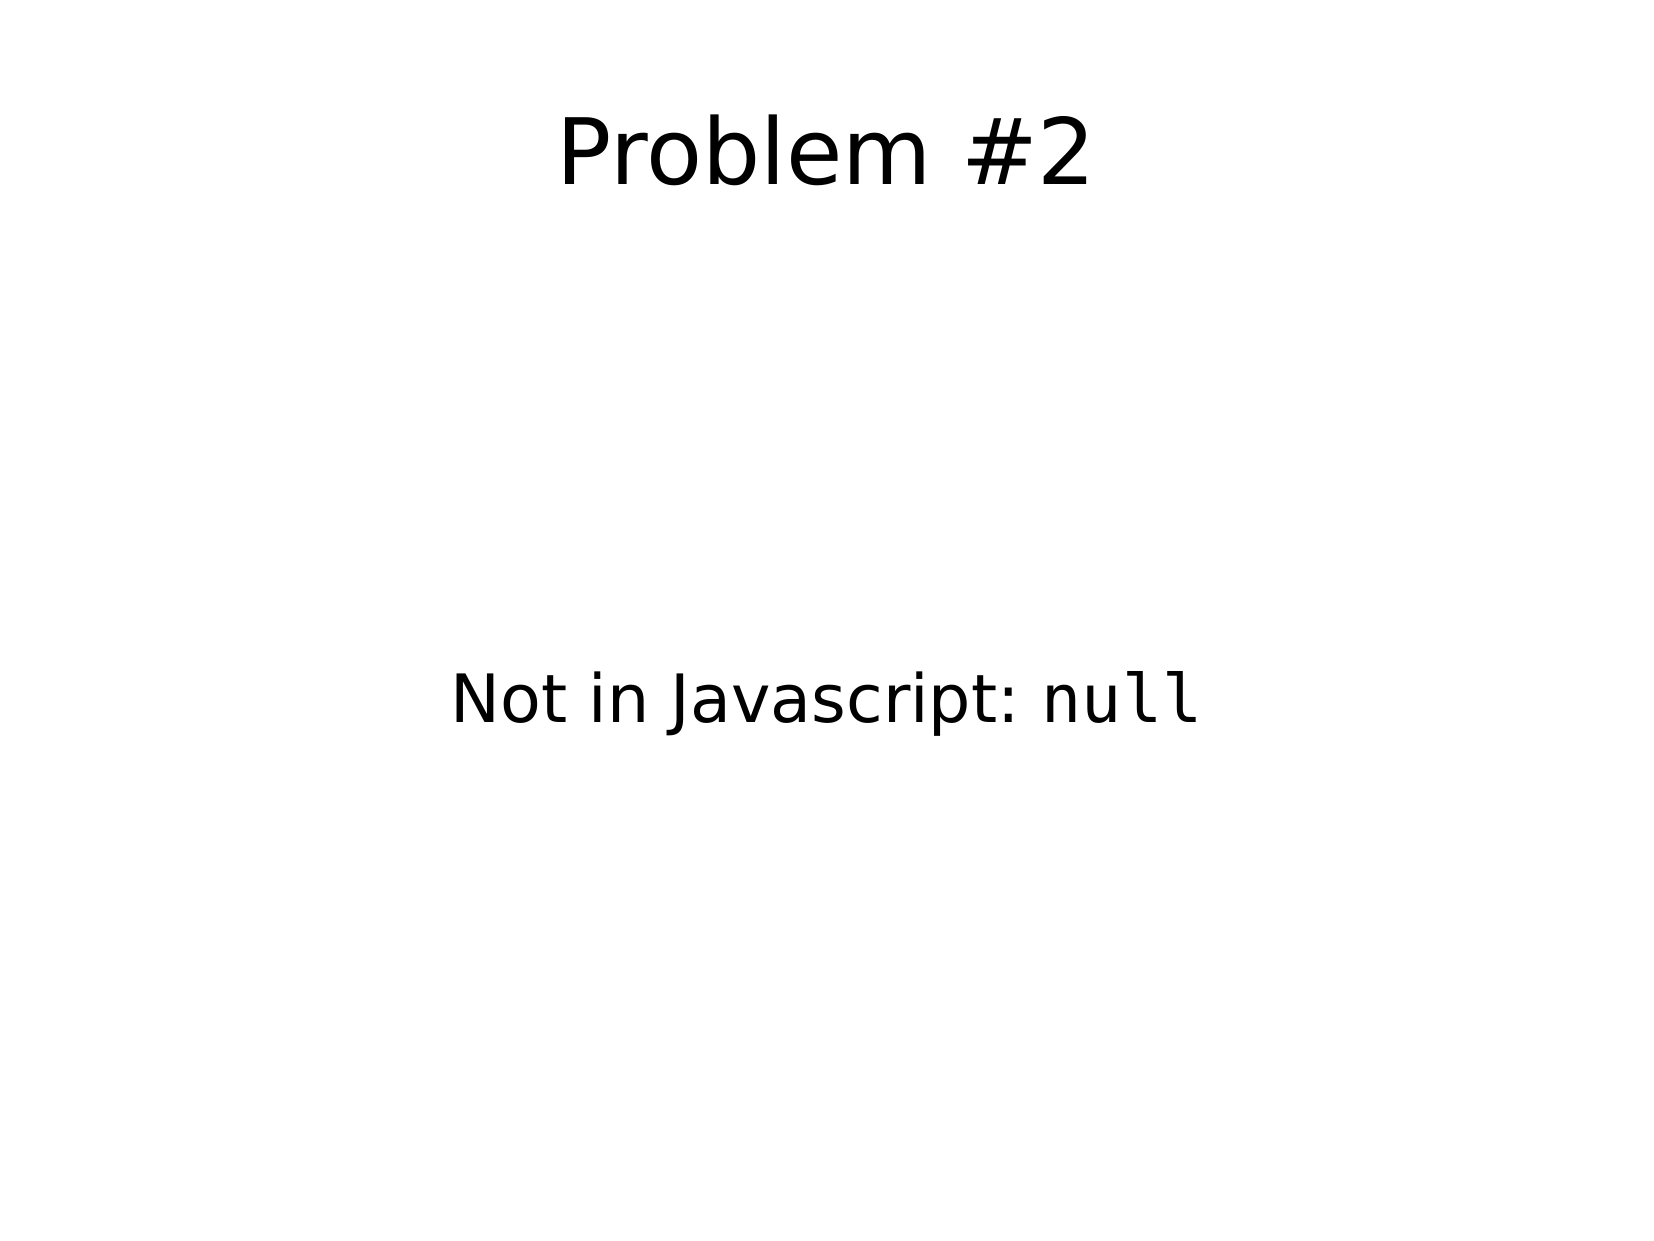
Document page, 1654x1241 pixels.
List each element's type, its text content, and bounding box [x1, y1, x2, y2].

title Problem #2 [82, 56, 1571, 250]
subtitle Not in Javascript: null [82, 297, 1571, 1102]
